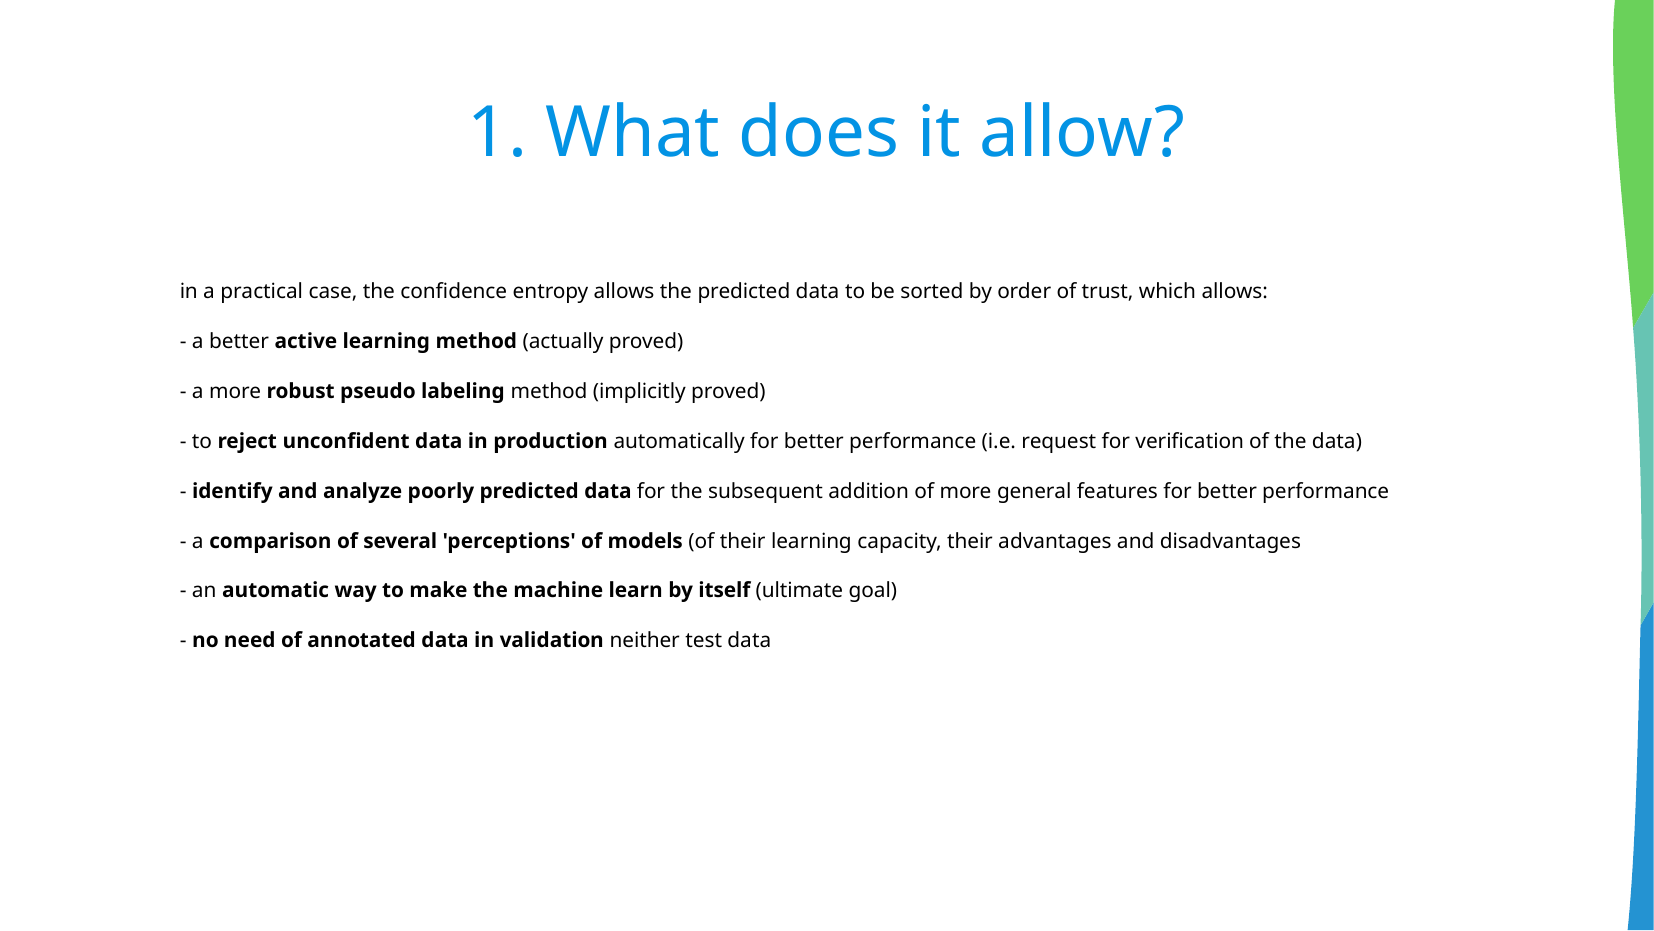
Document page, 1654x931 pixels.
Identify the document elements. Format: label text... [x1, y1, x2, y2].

text_box in a practical case, the confidence entropy allows the predicted data to be sorted by order of trust, which allows: - a better active learning method (actually proved) - a more robust pseudo labeling method (implicitly proved) - to reject unconfident data in production automatically for better performance (i.e. request for verification of the data) - identify and analyze poorly predicted data for the subsequent addition of more general features for better performance - a comparison of several 'perceptions' of models (of their learning capacity, their advantages and disadvantages - an automatic way to make the machine learn by itself (ultimate goal) - no need of annotated data in validation neither test data [165, 270, 1516, 660]
text_box 1. What does it allow? [0, 78, 1654, 178]
